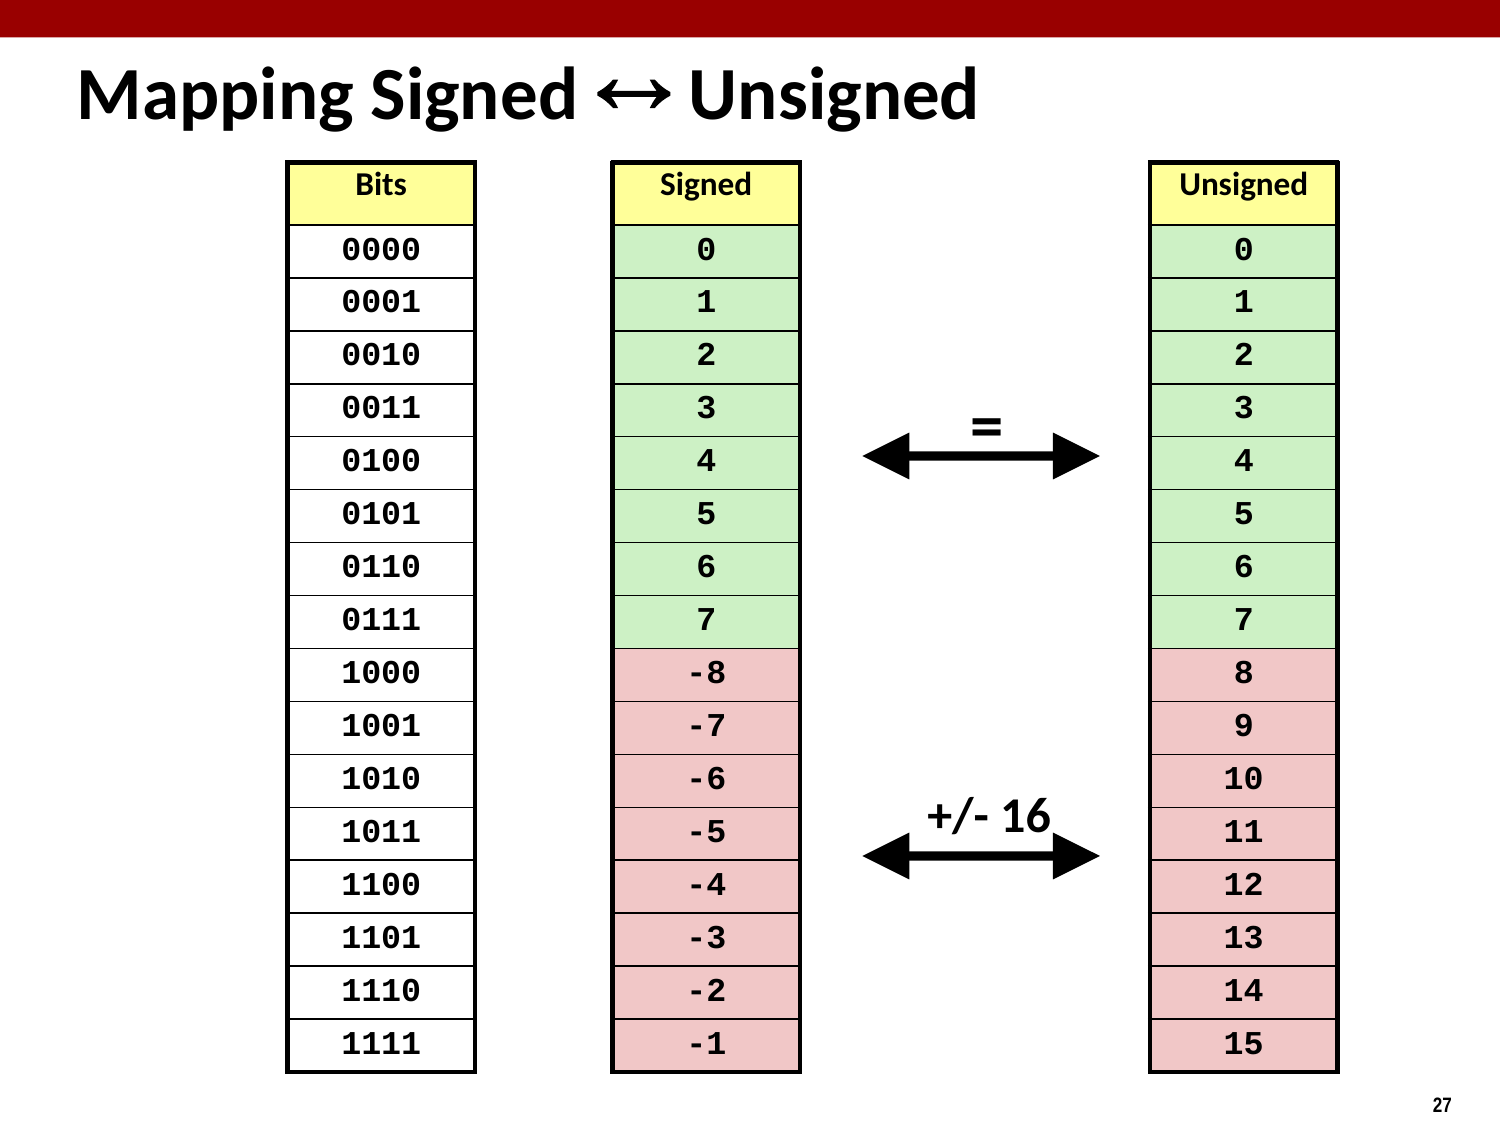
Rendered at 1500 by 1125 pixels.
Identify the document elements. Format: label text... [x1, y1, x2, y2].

table_cell -2 [615, 967, 798, 1018]
table_cell 5 [1152, 490, 1335, 542]
table_cell 1111 [290, 1020, 473, 1070]
table_cell 4 [1152, 437, 1335, 489]
table_cell 15 [1152, 1020, 1335, 1070]
table_cell 0011 [290, 385, 473, 436]
table_cell -5 [615, 808, 798, 859]
table_cell 10 [1152, 755, 1335, 807]
table_cell 1010 [290, 755, 473, 807]
table_cell 0101 [290, 490, 473, 542]
table_cell -3 [615, 914, 798, 965]
table_cell 9 [1152, 702, 1335, 754]
table_cell -6 [615, 755, 798, 807]
table_cell 6 [1152, 543, 1335, 595]
table_cell 14 [1152, 967, 1335, 1018]
table_cell 1011 [290, 808, 473, 859]
table_cell 1001 [290, 702, 473, 754]
table_cell 1 [1152, 279, 1335, 330]
table_cell 0010 [290, 332, 473, 383]
table_cell 2 [1152, 332, 1335, 383]
table_cell 3 [1152, 385, 1335, 436]
table_cell 11 [1152, 808, 1335, 859]
table_header Unsigned [1152, 165, 1335, 224]
table_cell 0000 [290, 226, 473, 277]
table_cell -4 [615, 861, 798, 912]
table_cell 4 [615, 437, 798, 489]
text_box = [962, 374, 1011, 470]
text_box +/- 16 [912, 774, 999, 851]
table_cell 12 [1152, 861, 1335, 912]
table_cell 1 [615, 279, 798, 330]
table_cell -7 [615, 702, 798, 754]
table_cell 0111 [290, 596, 473, 648]
table_cell 3 [615, 385, 798, 436]
table_header Bits [290, 165, 473, 224]
table_cell 0110 [290, 543, 473, 595]
table_cell -1 [615, 1020, 798, 1070]
table_cell 2 [615, 332, 798, 383]
table_cell 0 [615, 226, 798, 277]
table_cell 13 [1152, 914, 1335, 965]
text_box Mapping Signed  Unsigned [66, 40, 1186, 237]
table_cell 0100 [290, 437, 473, 489]
table_header Signed [615, 165, 798, 224]
table_cell 1100 [290, 861, 473, 912]
table_cell 8 [1152, 649, 1335, 701]
table_cell 5 [615, 490, 798, 542]
table_cell 0001 [290, 279, 473, 330]
table_cell 0 [1152, 226, 1335, 277]
table_cell -8 [615, 649, 798, 701]
table_cell 1101 [290, 914, 473, 965]
table_cell 1110 [290, 967, 473, 1018]
table_cell 7 [1152, 596, 1335, 648]
table_cell 7 [615, 596, 798, 648]
table_cell 6 [615, 543, 798, 595]
table_cell 1000 [290, 649, 473, 701]
